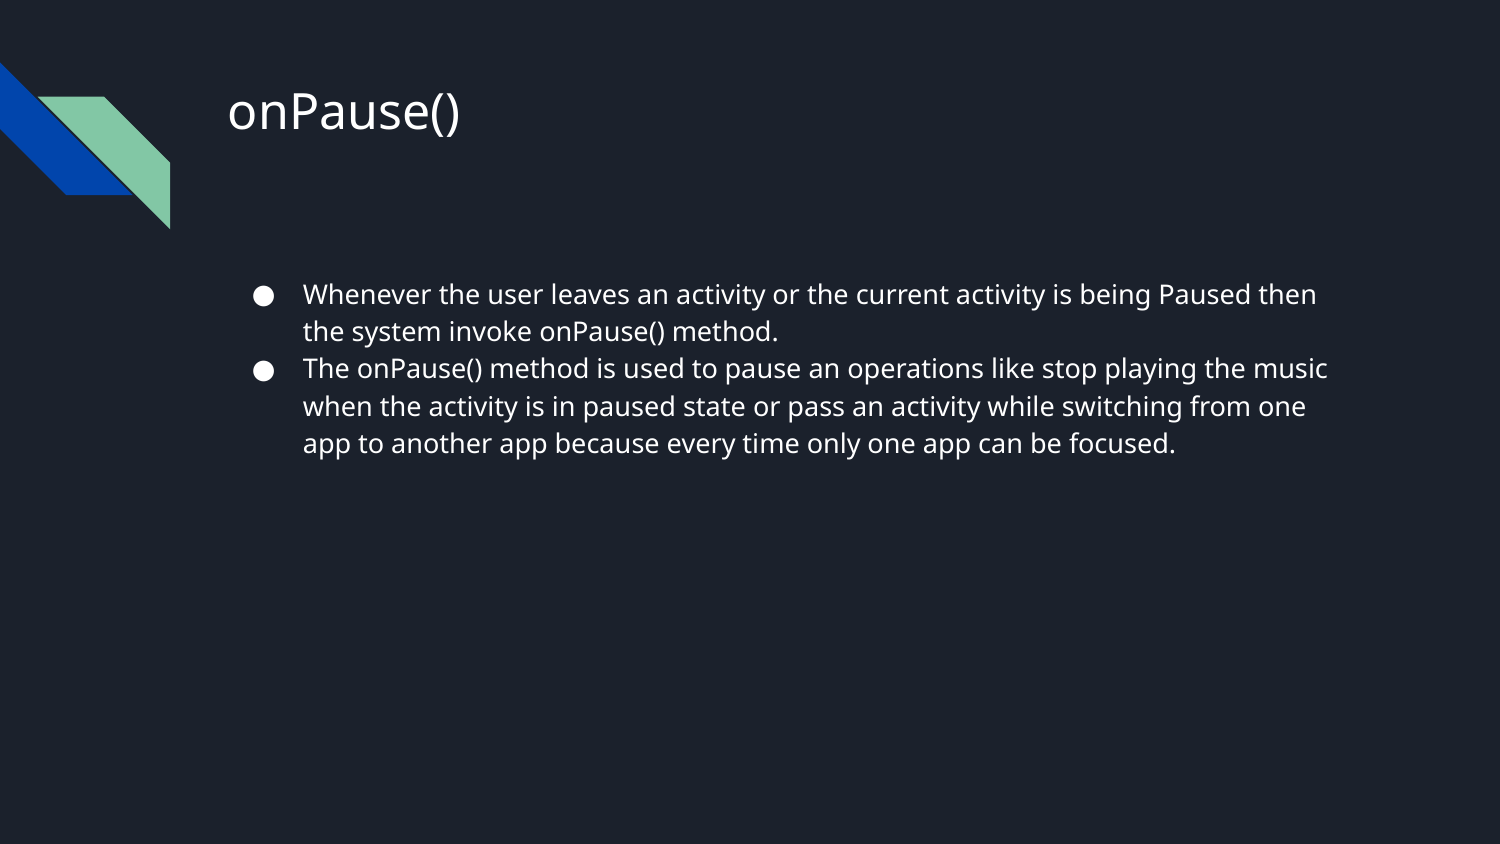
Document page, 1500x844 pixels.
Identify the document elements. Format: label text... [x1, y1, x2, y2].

list Whenever the user leaves an activity or the current activity is being Paused then the system invoke onPause() method. The onPause() method is used to pause an operations like stop playing the music when the activity is in paused state or pass an activity while switching from one app to another app because every time only one app can be focused. [212, 257, 1368, 735]
title onPause() [212, 64, 1368, 215]
